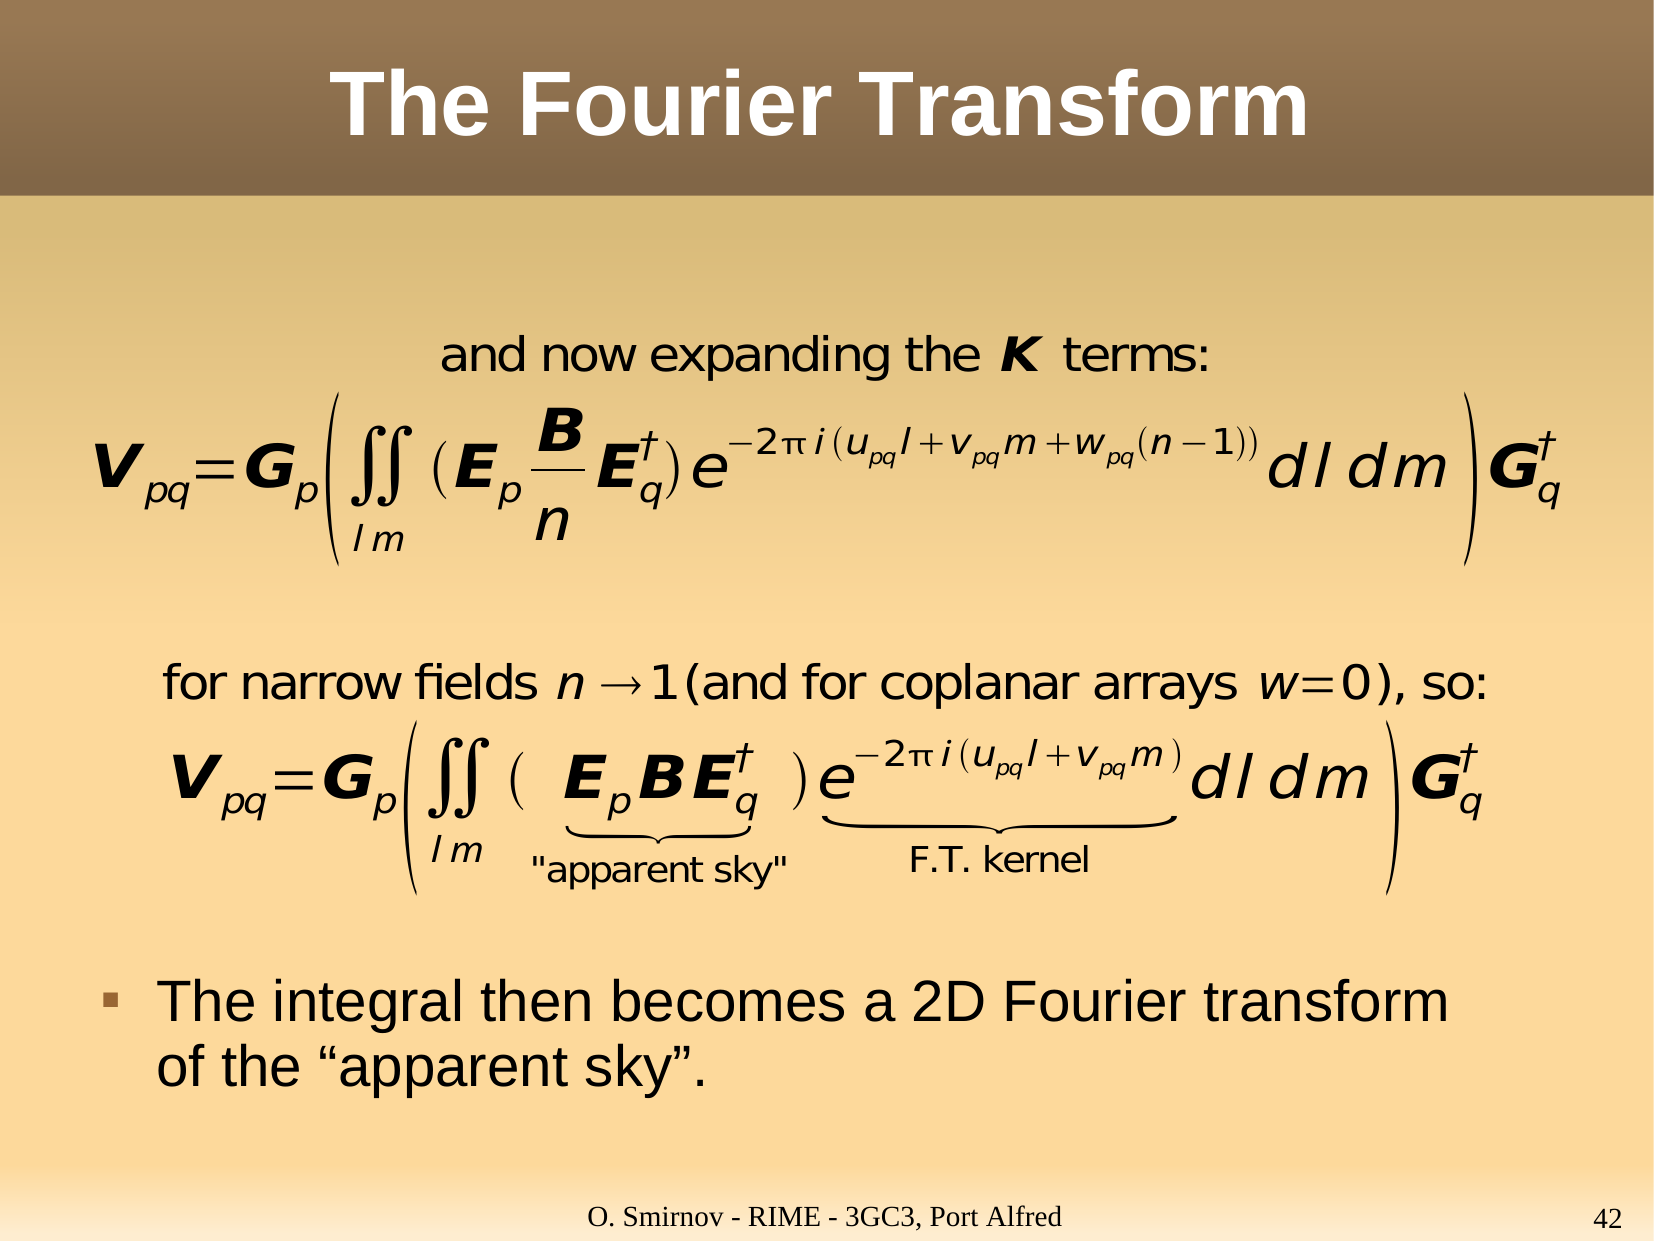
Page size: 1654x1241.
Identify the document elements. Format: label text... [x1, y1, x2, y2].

picture [0, 0, 1654, 1241]
list The integral then becomes a 2D Fourier transform of the “apparent sky”. [85, 969, 1498, 1107]
title The Fourier Transform [76, 0, 1565, 208]
chart [83, 315, 1565, 899]
